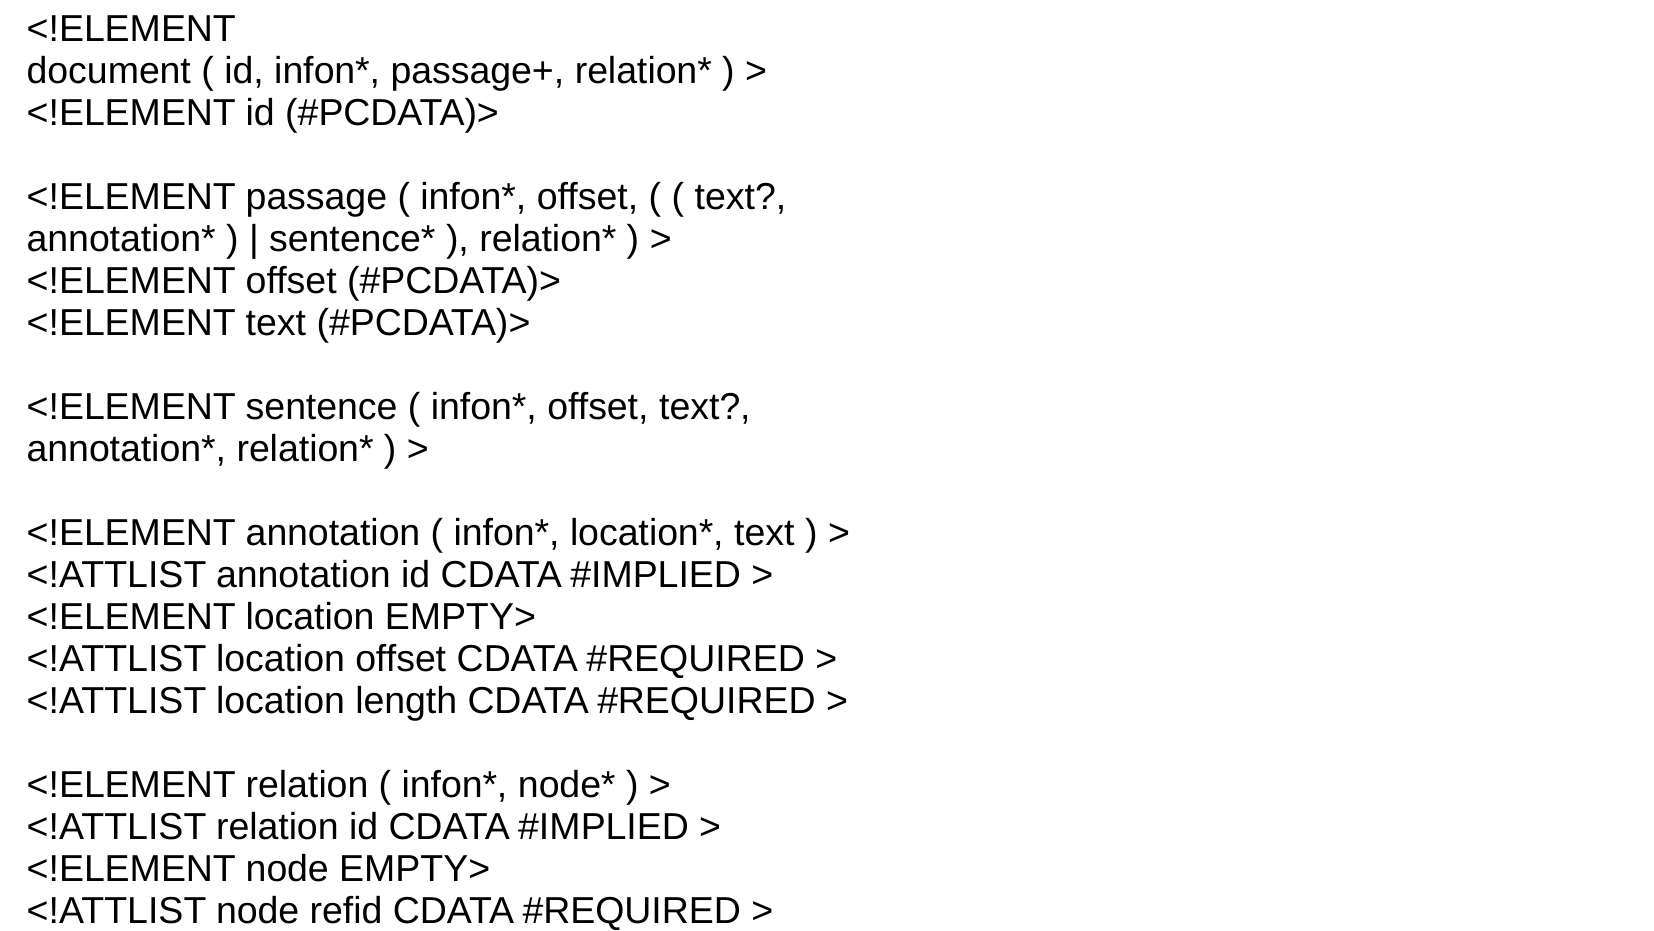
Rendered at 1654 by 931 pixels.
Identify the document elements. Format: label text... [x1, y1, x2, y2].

text_box <!ELEMENT document ( id, infon*, passage+, relation* ) > <!ELEMENT id (#PCDATA)> <!ELEMENT passage ( infon*, offset, ( ( text?, annotation* ) | sentence* ), relation* ) > <!ELEMENT offset (#PCDATA)> <!ELEMENT text (#PCDATA)> <!ELEMENT sentence ( infon*, offset, text?, annotation*, relation* ) > <!ELEMENT annotation ( infon*, location*, text ) > <!ATTLIST annotation id CDATA #IMPLIED > <!ELEMENT location EMPTY> <!ATTLIST location offset CDATA #REQUIRED > <!ATTLIST location length CDATA #REQUIRED > <!ELEMENT relation ( infon*, node* ) > <!ATTLIST relation id CDATA #IMPLIED > <!ELEMENT node EMPTY> <!ATTLIST node refid CDATA #REQUIRED > <!ATTLIST node role CDATA "" > [11, 0, 951, 931]
